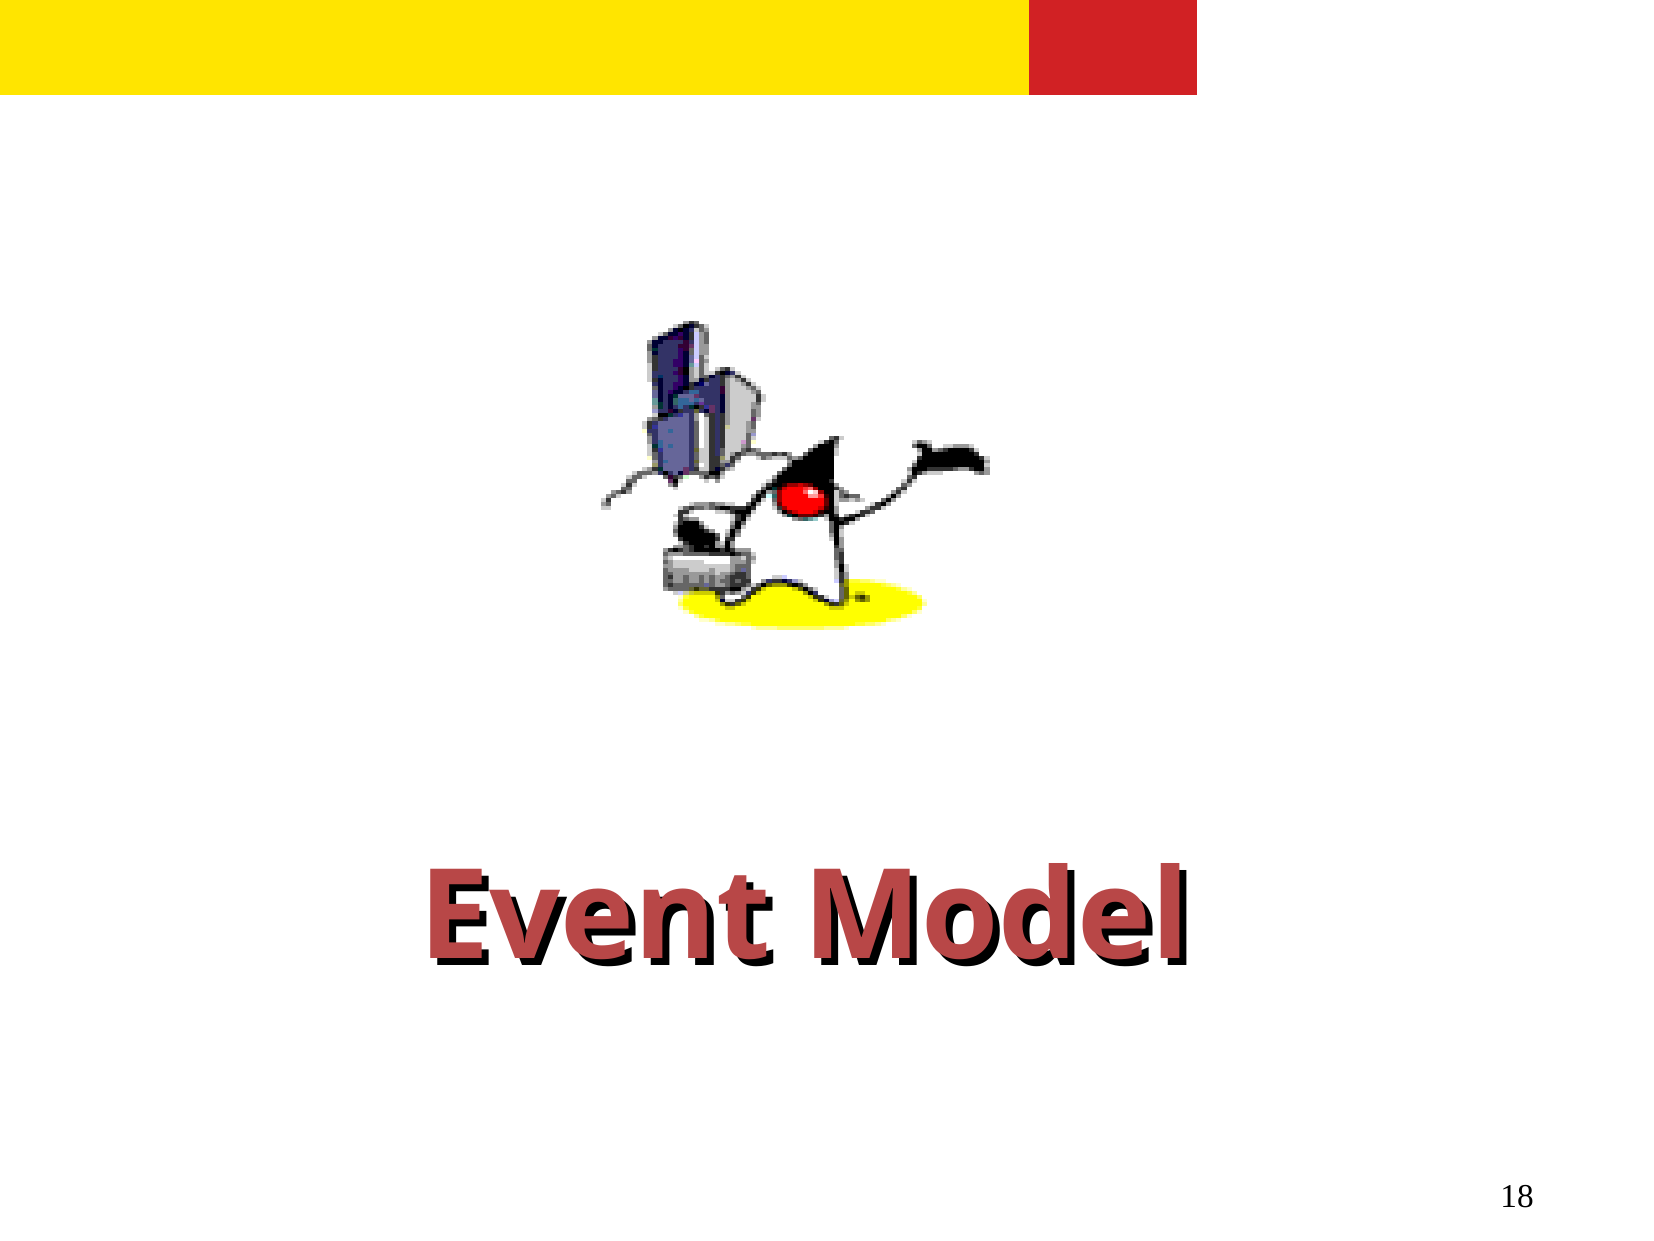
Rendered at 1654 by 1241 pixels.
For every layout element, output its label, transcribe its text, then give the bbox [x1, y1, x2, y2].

title Event Model [179, 691, 1431, 1130]
picture [601, 321, 990, 630]
